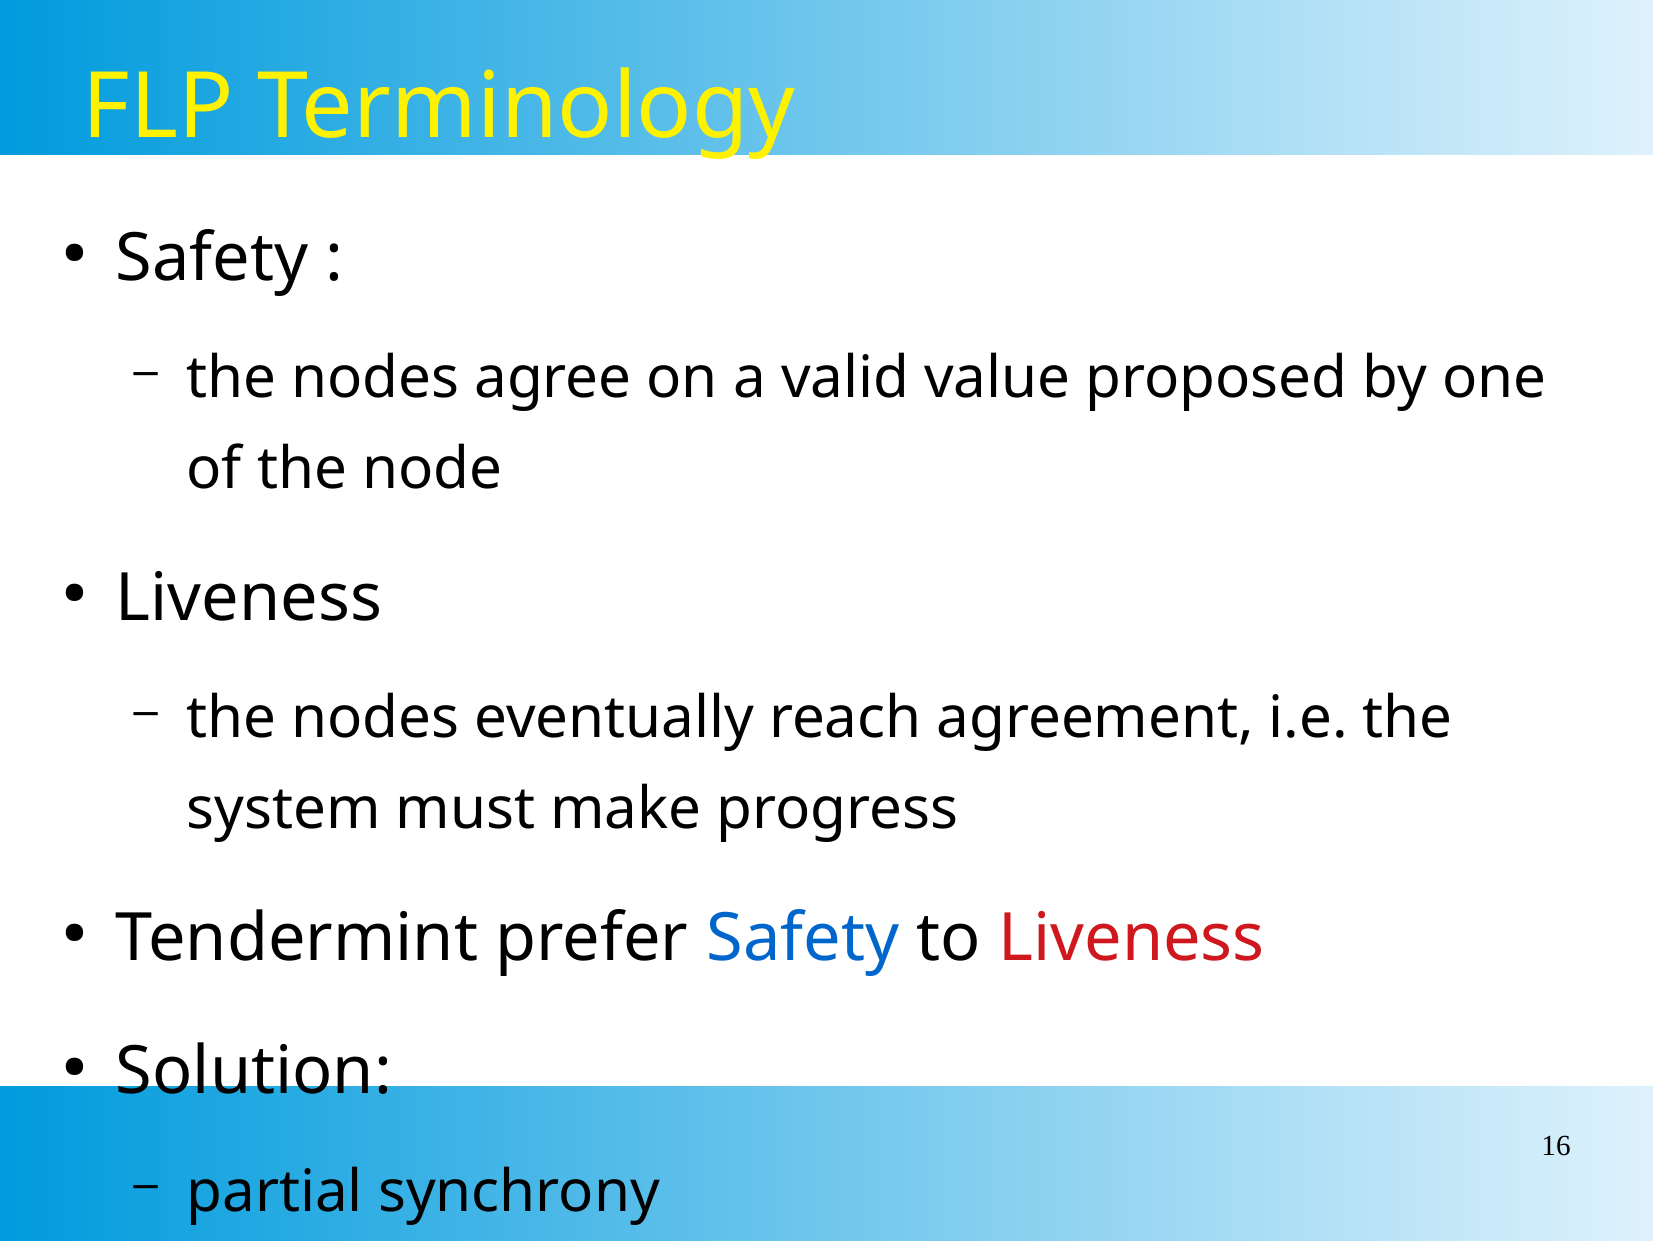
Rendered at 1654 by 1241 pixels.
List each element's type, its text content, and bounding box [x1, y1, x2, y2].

list Safety : the nodes agree on a valid value proposed by one of the node Liveness the nodes eventually reach agreement, i.e. the system must make progress Tendermint prefer Safety to Liveness Solution: partial synchrony [45, 195, 1561, 1006]
title FLP Terminology [82, 49, 1571, 155]
